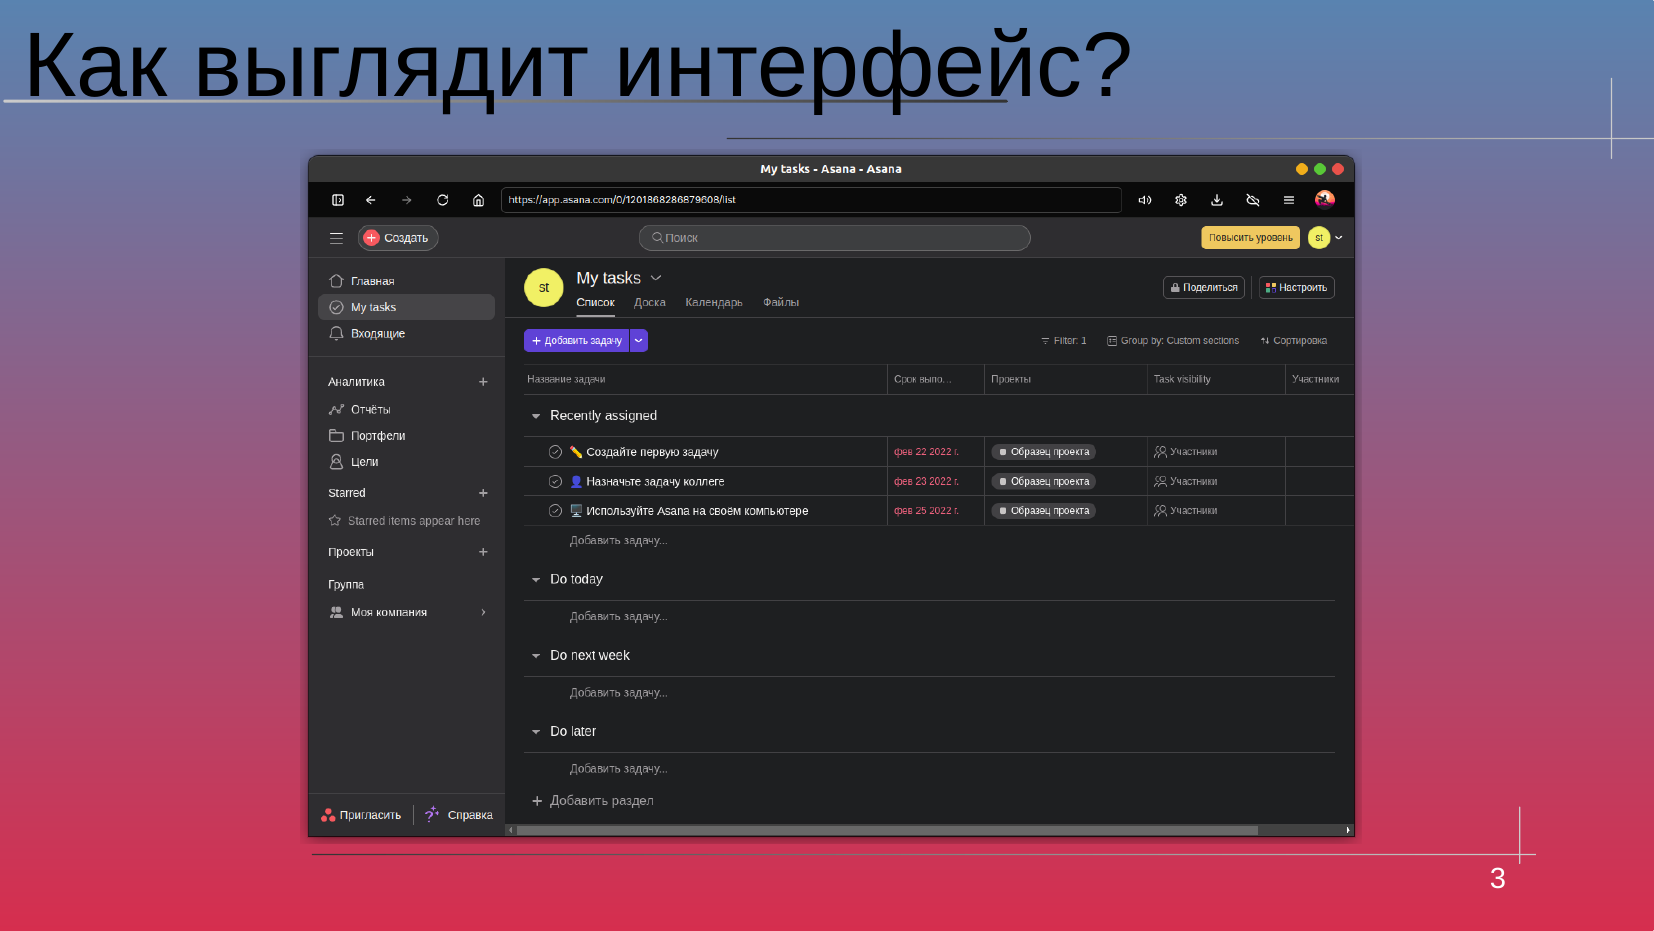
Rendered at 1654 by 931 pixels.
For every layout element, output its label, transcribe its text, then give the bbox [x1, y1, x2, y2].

title Как выглядит интерфейс? [23, 11, 1589, 119]
picture [300, 149, 1362, 845]
